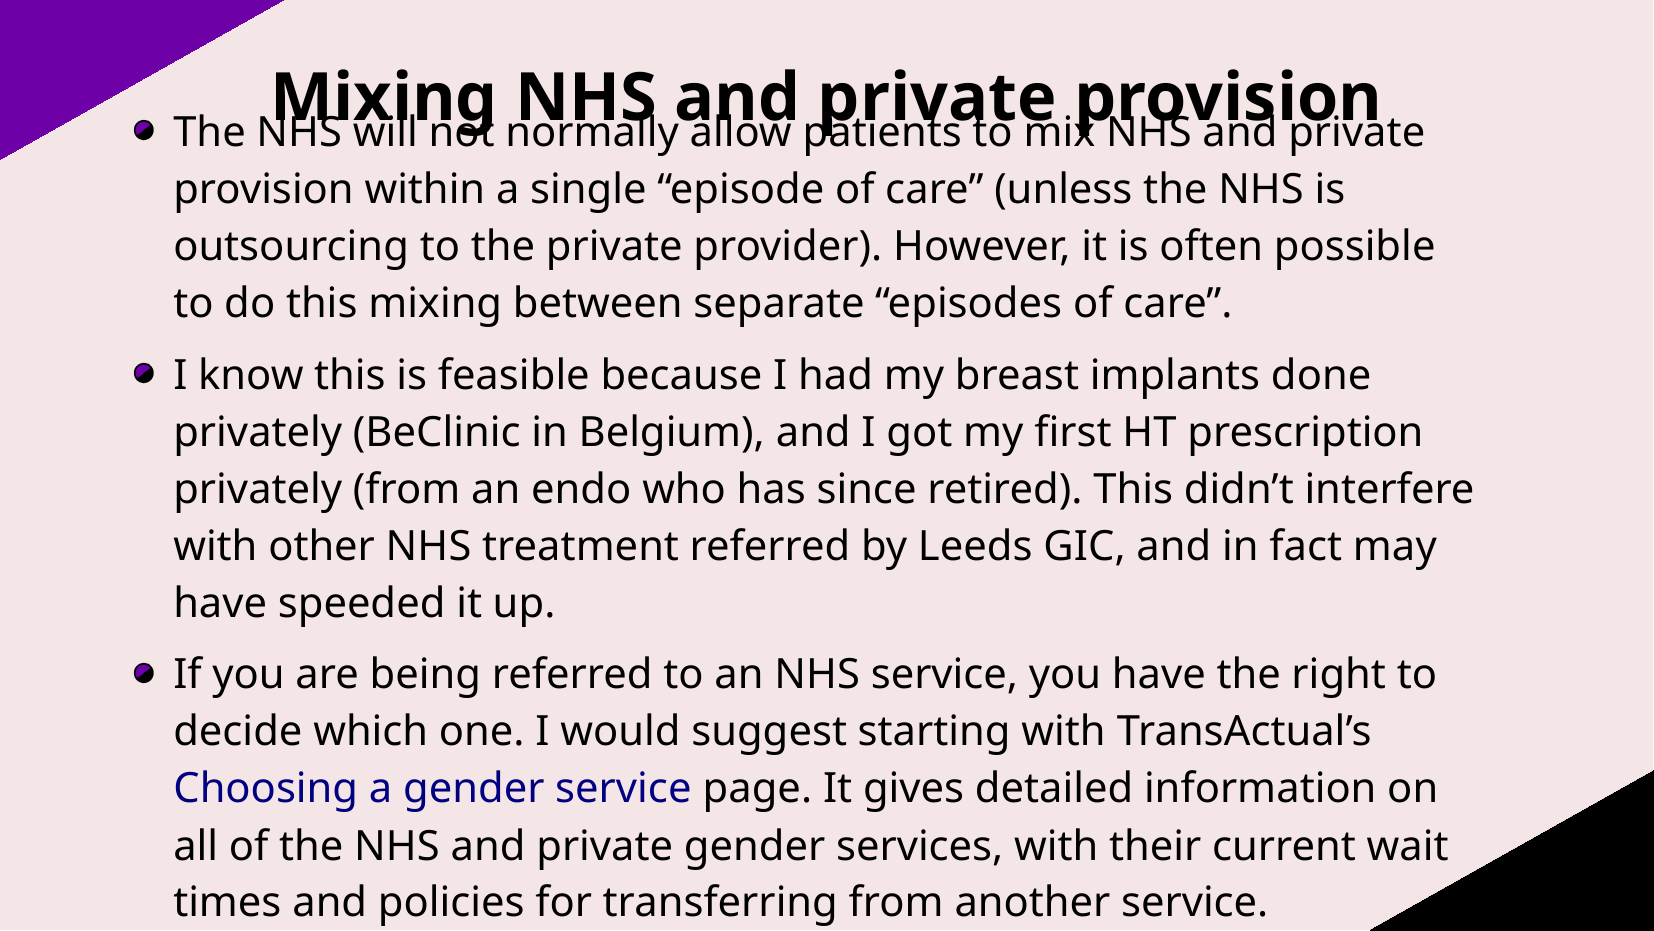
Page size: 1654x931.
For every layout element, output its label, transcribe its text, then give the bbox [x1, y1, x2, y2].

subtitle The NHS will not normally allow patients to mix NHS and private provision within a single “episode of care” (unless the NHS is outsourcing to the private provider). However, it is often possible to do this mixing between separate “episodes of care”. I know this is feasible because I had my breast implants done privately (BeClinic in Belgium), and I got my first HT prescription privately (from an endo who has since retired). This didn’t interfere with other NHS treatment referred by Leeds GIC, and in fact may have speeded it up. If you are being referred to an NHS service, you have the right to decide which one. I would suggest starting with TransActual’s Choosing a gender service page. It gives detailed information on all of the NHS and private gender services, with their current wait times and policies for transferring from another service. [132, 141, 1487, 890]
text_box [0, 0, 284, 160]
picture [132, 118, 155, 141]
text_box [1370, 770, 1654, 931]
title Mixing NHS and private provision [82, 35, 1571, 154]
